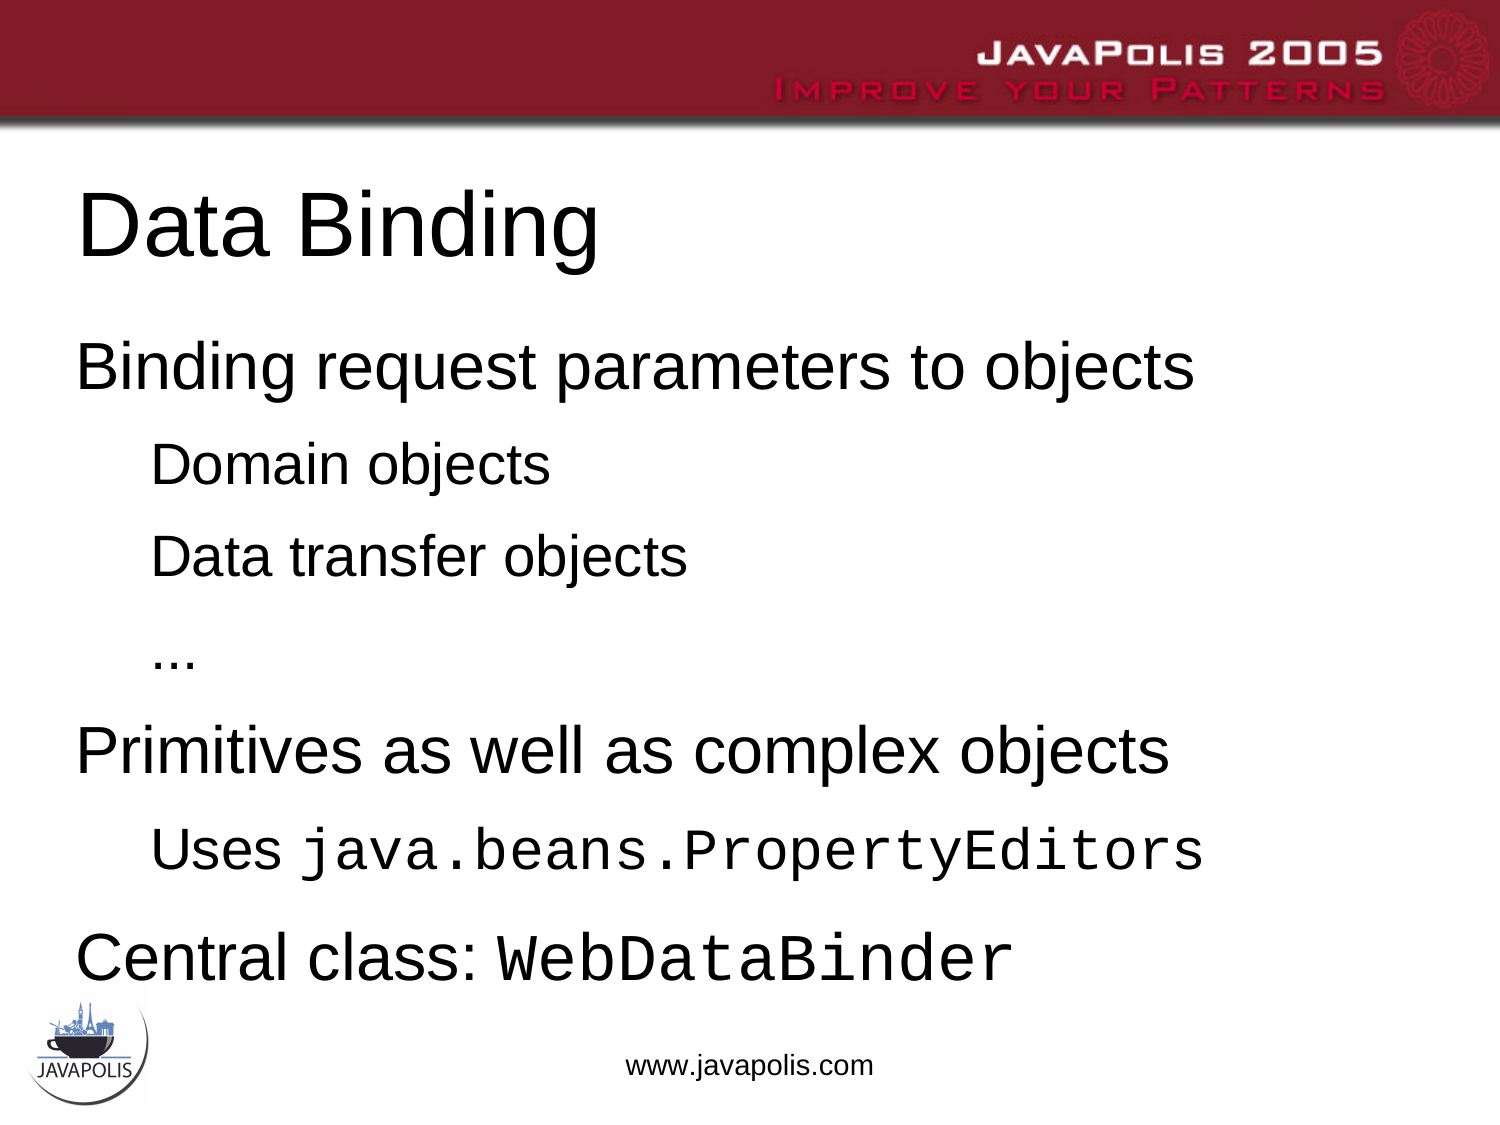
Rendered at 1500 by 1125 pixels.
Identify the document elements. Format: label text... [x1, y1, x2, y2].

picture [20, 976, 149, 1106]
title Data Binding [76, 148, 1424, 279]
picture [0, 0, 1500, 140]
list Binding request parameters to objects Domain objects Data transfer objects ... Primitives as well as complex objects Uses java.beans.PropertyEditors Central class: WebDataBinder [75, 314, 1426, 1012]
